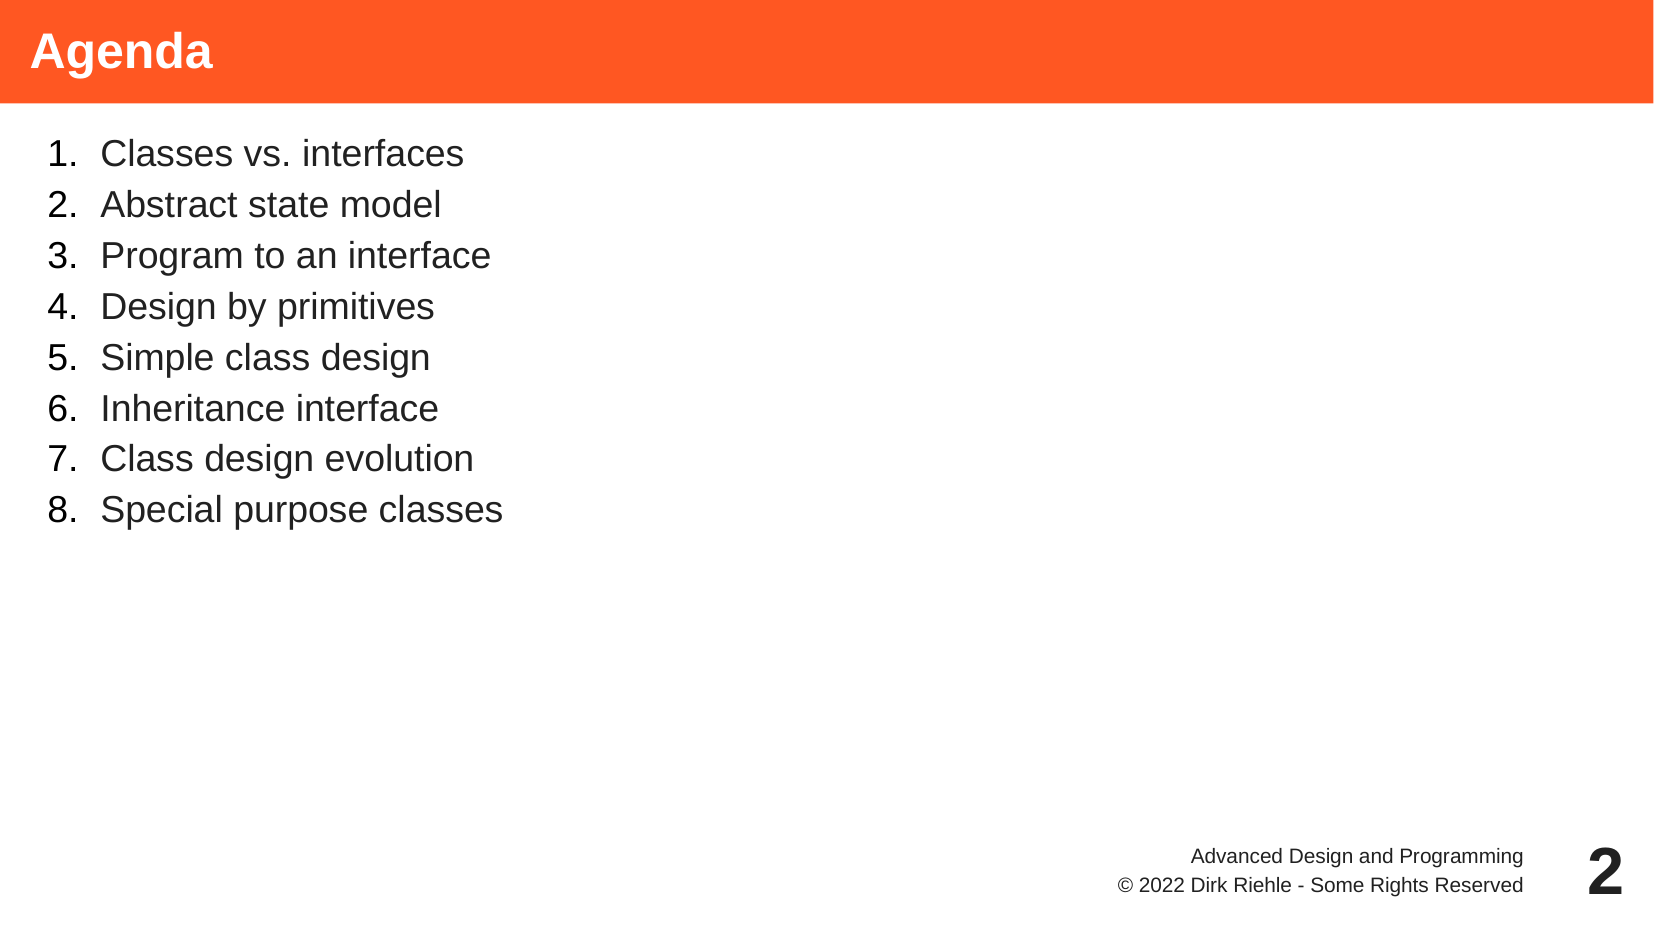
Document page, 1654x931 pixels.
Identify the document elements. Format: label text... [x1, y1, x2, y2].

list Classes vs. interfaces Abstract state model Program to an interface Design by primitives Simple class design Inheritance interface Class design evolution Special purpose classes [29, 132, 1625, 813]
title Agenda [0, 0, 1654, 104]
